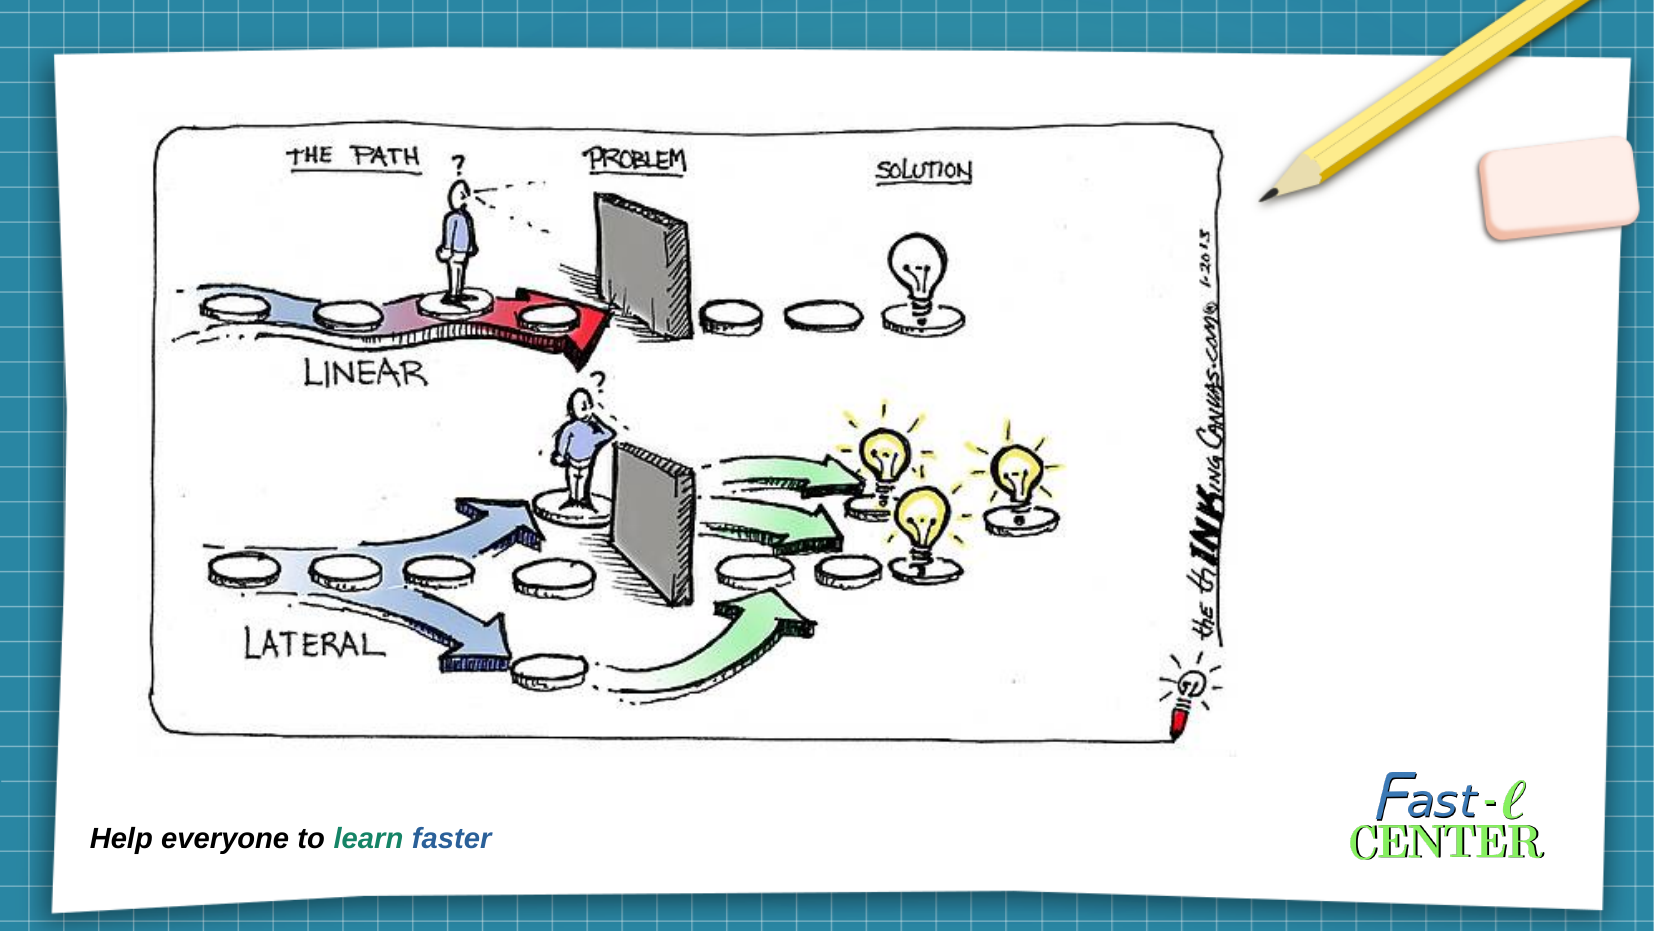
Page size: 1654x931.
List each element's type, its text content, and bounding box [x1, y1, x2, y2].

picture [0, 0, 1654, 931]
text_box Help everyone to learn faster [75, 814, 507, 863]
